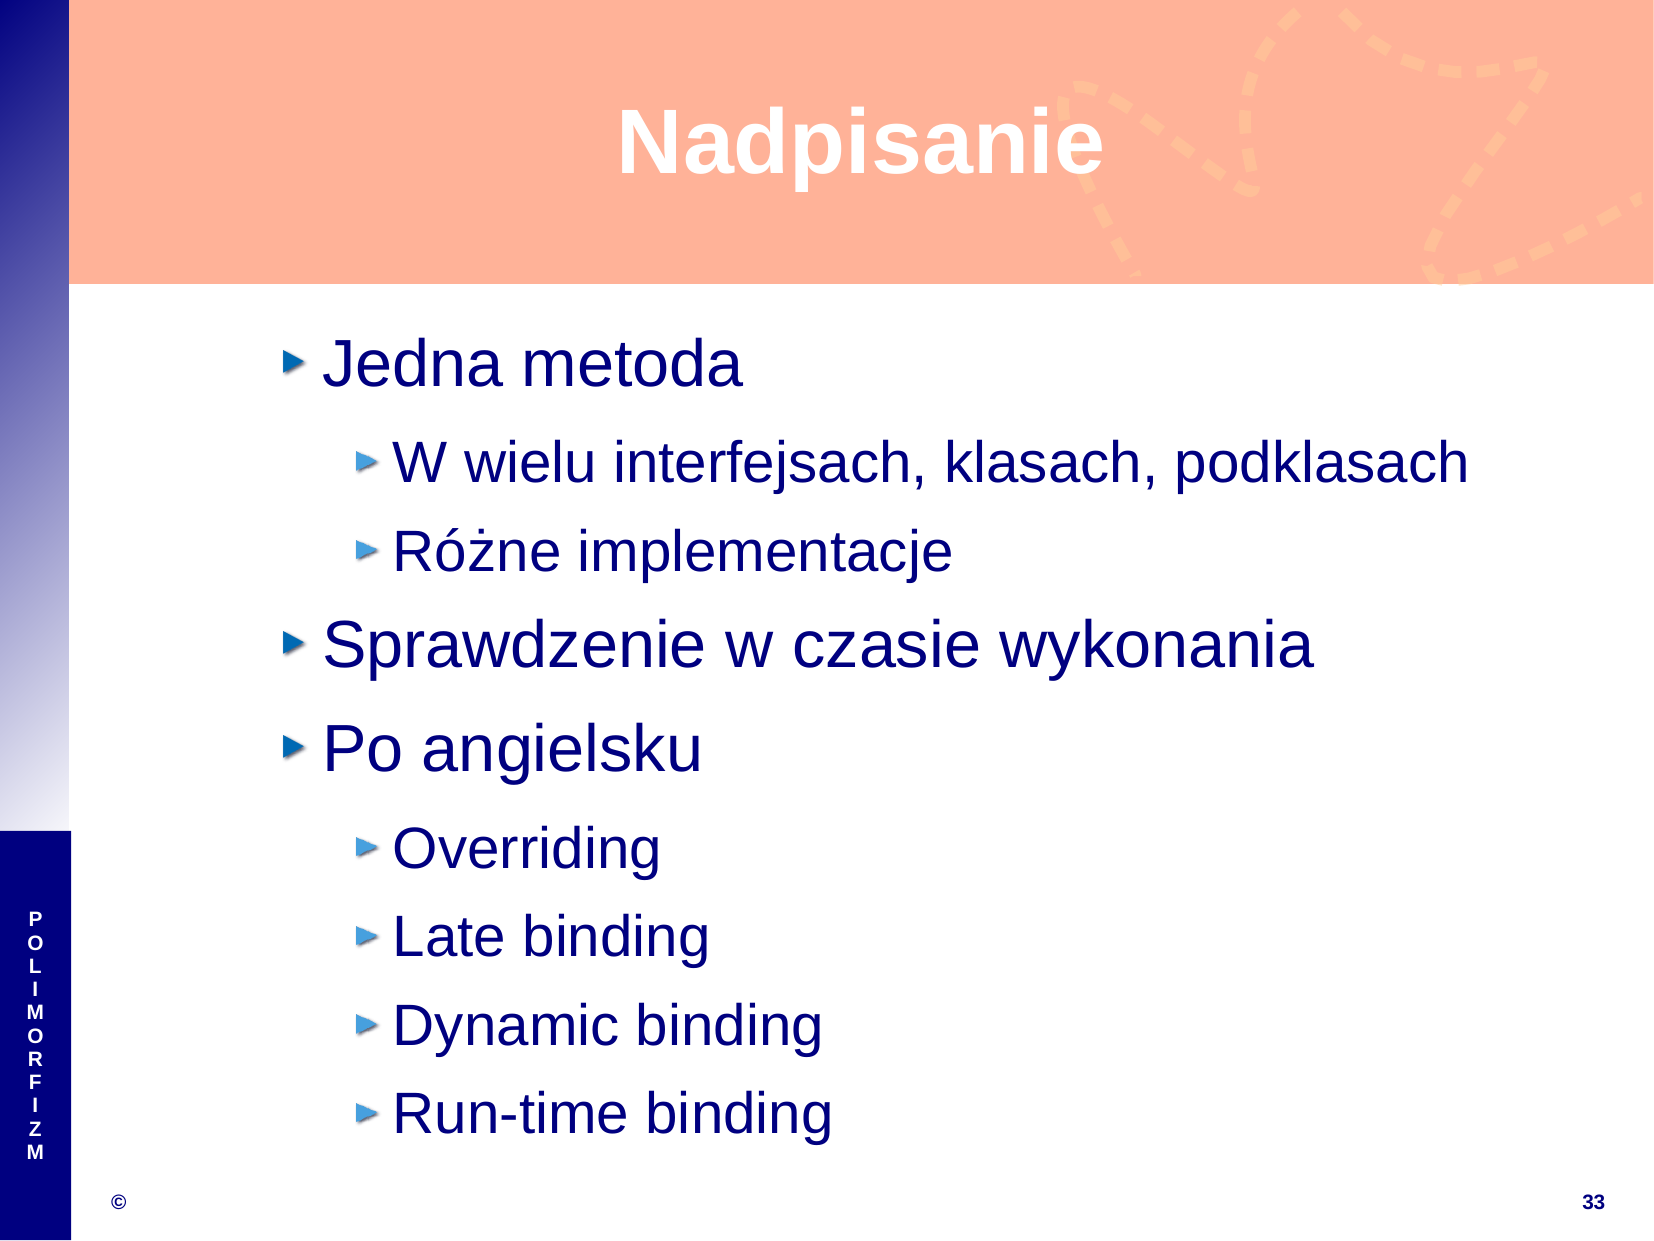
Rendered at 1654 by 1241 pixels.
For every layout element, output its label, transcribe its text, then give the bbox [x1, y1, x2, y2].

text_box P O L I M O R F I Z M [0, 830, 71, 1241]
list Jedna metoda W wielu interfejsach, klasach, podklasach Różne implementacje Sprawdzenie w czasie wykonania Po angielsku Overriding Late binding Dynamic binding Run-time binding [251, 325, 1472, 1145]
title Nadpisanie [69, 37, 1654, 246]
